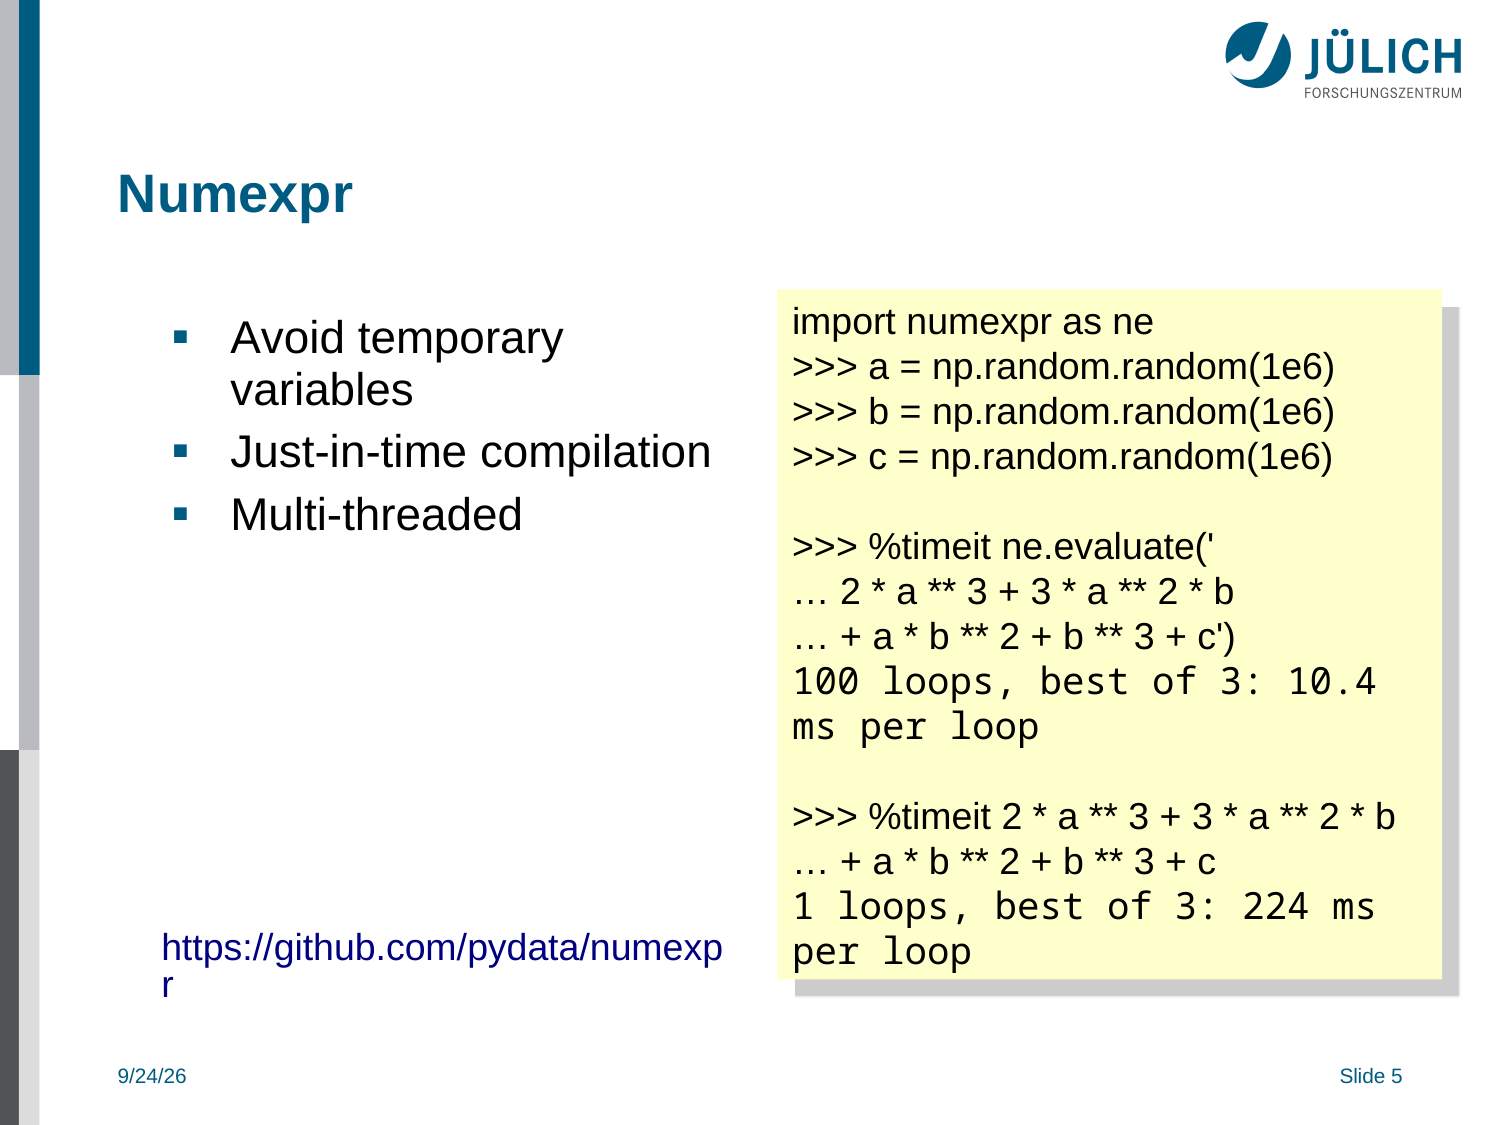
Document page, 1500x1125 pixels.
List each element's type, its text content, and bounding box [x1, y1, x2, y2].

title Numexpr [117, 99, 1393, 288]
text_box https://github.com/pydata/numexpr [146, 915, 751, 976]
text_box import numexpr as ne >>> a = np.random.random(1e6) >>> b = np.random.random(1e6) >>> c = np.random.random(1e6) >>> %timeit ne.evaluate(' … 2 * a ** 3 + 3 * a ** 2 * b … + a * b ** 2 + b ** 3 + c') 100 loops, best of 3: 10.4 ms per loop >>> %timeit 2 * a ** 3 + 3 * a ** 2 * b … + a * b ** 2 + b ** 3 + c 1 loops, best of 3: 224 ms per loop [777, 289, 1443, 980]
picture [1224, 20, 1461, 98]
list Avoid temporary variables Just-in-time compilation Multi-threaded [117, 312, 741, 988]
